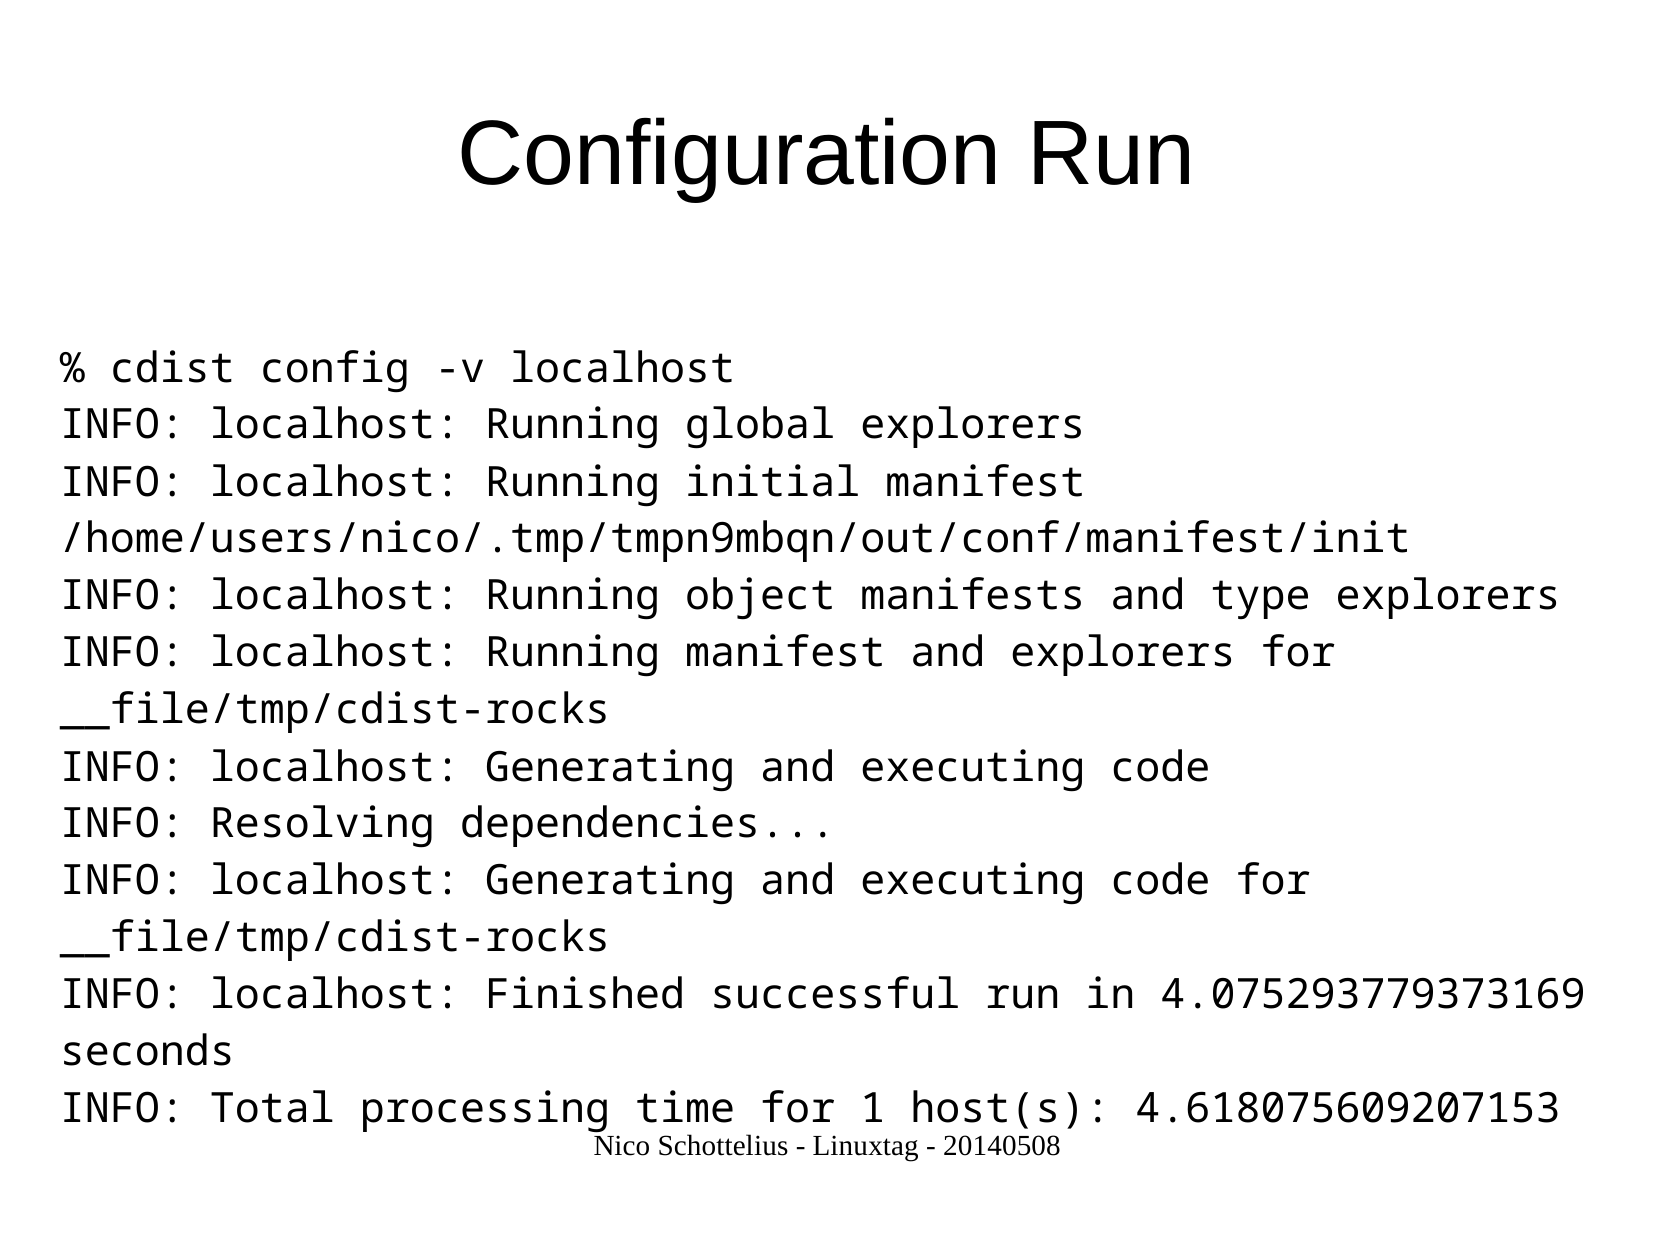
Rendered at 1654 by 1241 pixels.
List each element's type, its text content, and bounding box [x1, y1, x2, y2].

title Configuration Run [82, 49, 1571, 257]
text_box % cdist config -v localhost INFO: localhost: Running global explorers INFO: localhost: Running initial manifest /home/users/nico/.tmp/tmpn9mbqn/out/conf/manifest/init INFO: localhost: Running object manifests and type explorers INFO: localhost: Running manifest and explorers for __file/tmp/cdist-rocks INFO: localhost: Generating and executing code INFO: Resolving dependencies... INFO: localhost: Generating and executing code for __file/tmp/cdist-rocks INFO: localhost: Finished successful run in 4.075293779373169 seconds INFO: Total processing time for 1 host(s): 4.618075609207153 [44, 329, 1620, 1241]
